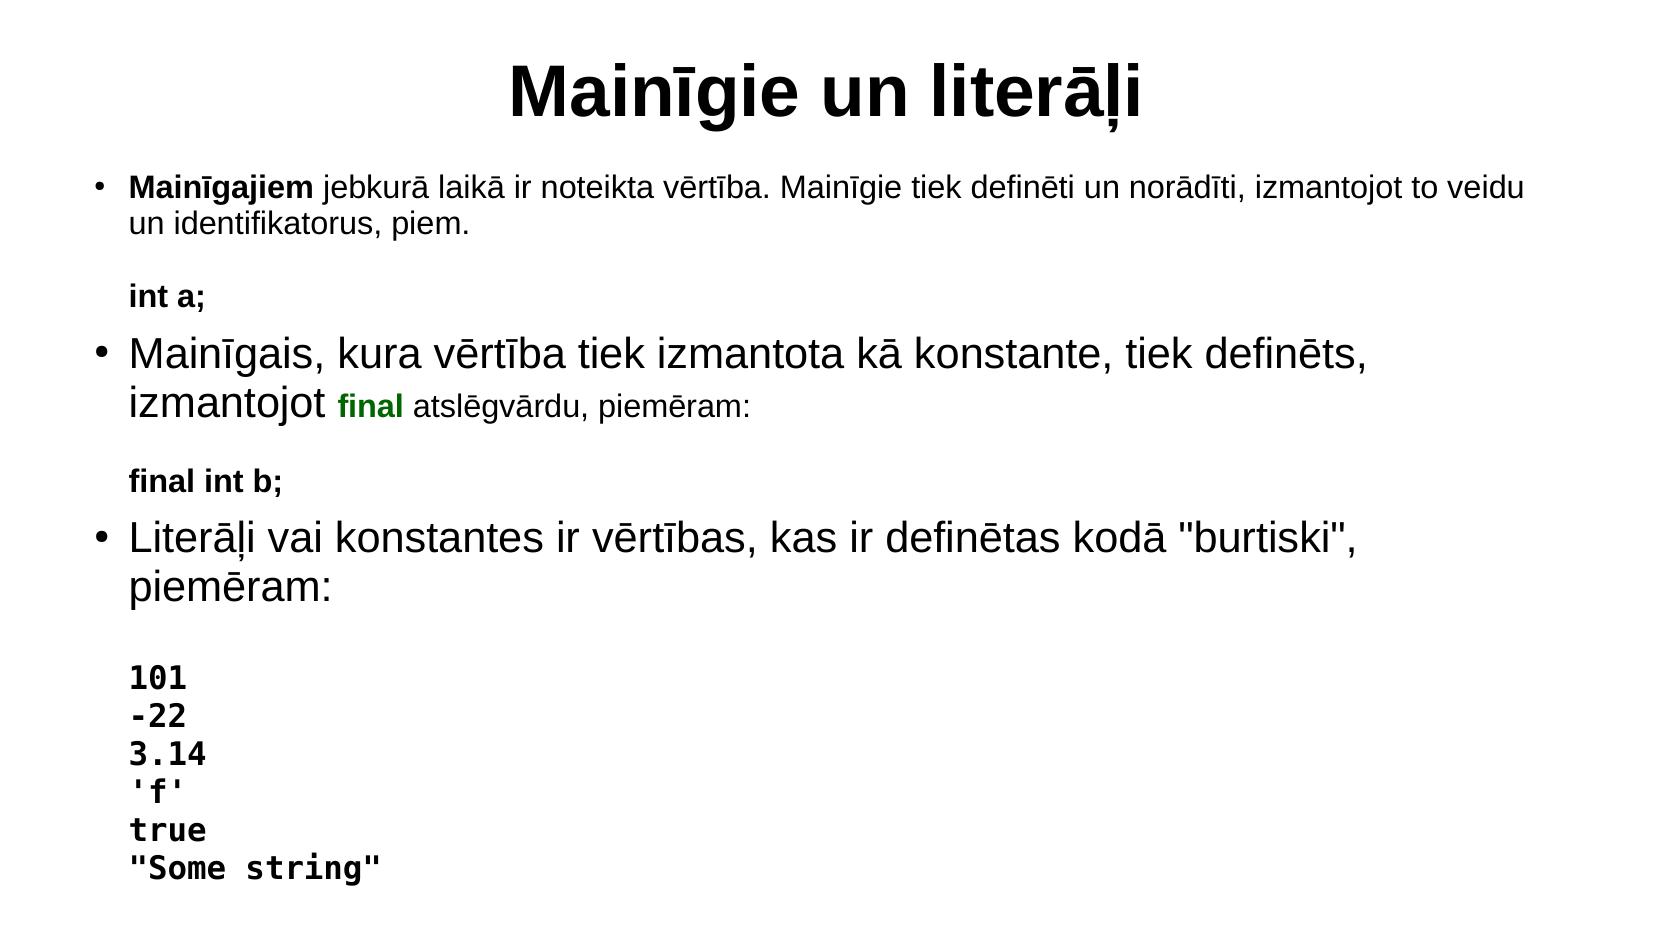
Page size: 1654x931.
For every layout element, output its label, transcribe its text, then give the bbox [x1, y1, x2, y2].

list Mainīgajiem jebkurā laikā ir noteikta vērtība. Mainīgie tiek definēti un norādīti, izmantojot to veidu un identifikatorus, piem. int a; Mainīgais, kura vērtība tiek izmantota kā konstante, tiek definēts, izmantojot final atslēgvārdu, piemēram: final int b; Literāļi vai konstantes ir vērtības, kas ir definētas kodā "burtiski", piemēram: 101 -22 3.14 'f' true "Some string" [82, 168, 1538, 889]
title Mainīgie un literāļi [82, 37, 1571, 147]
